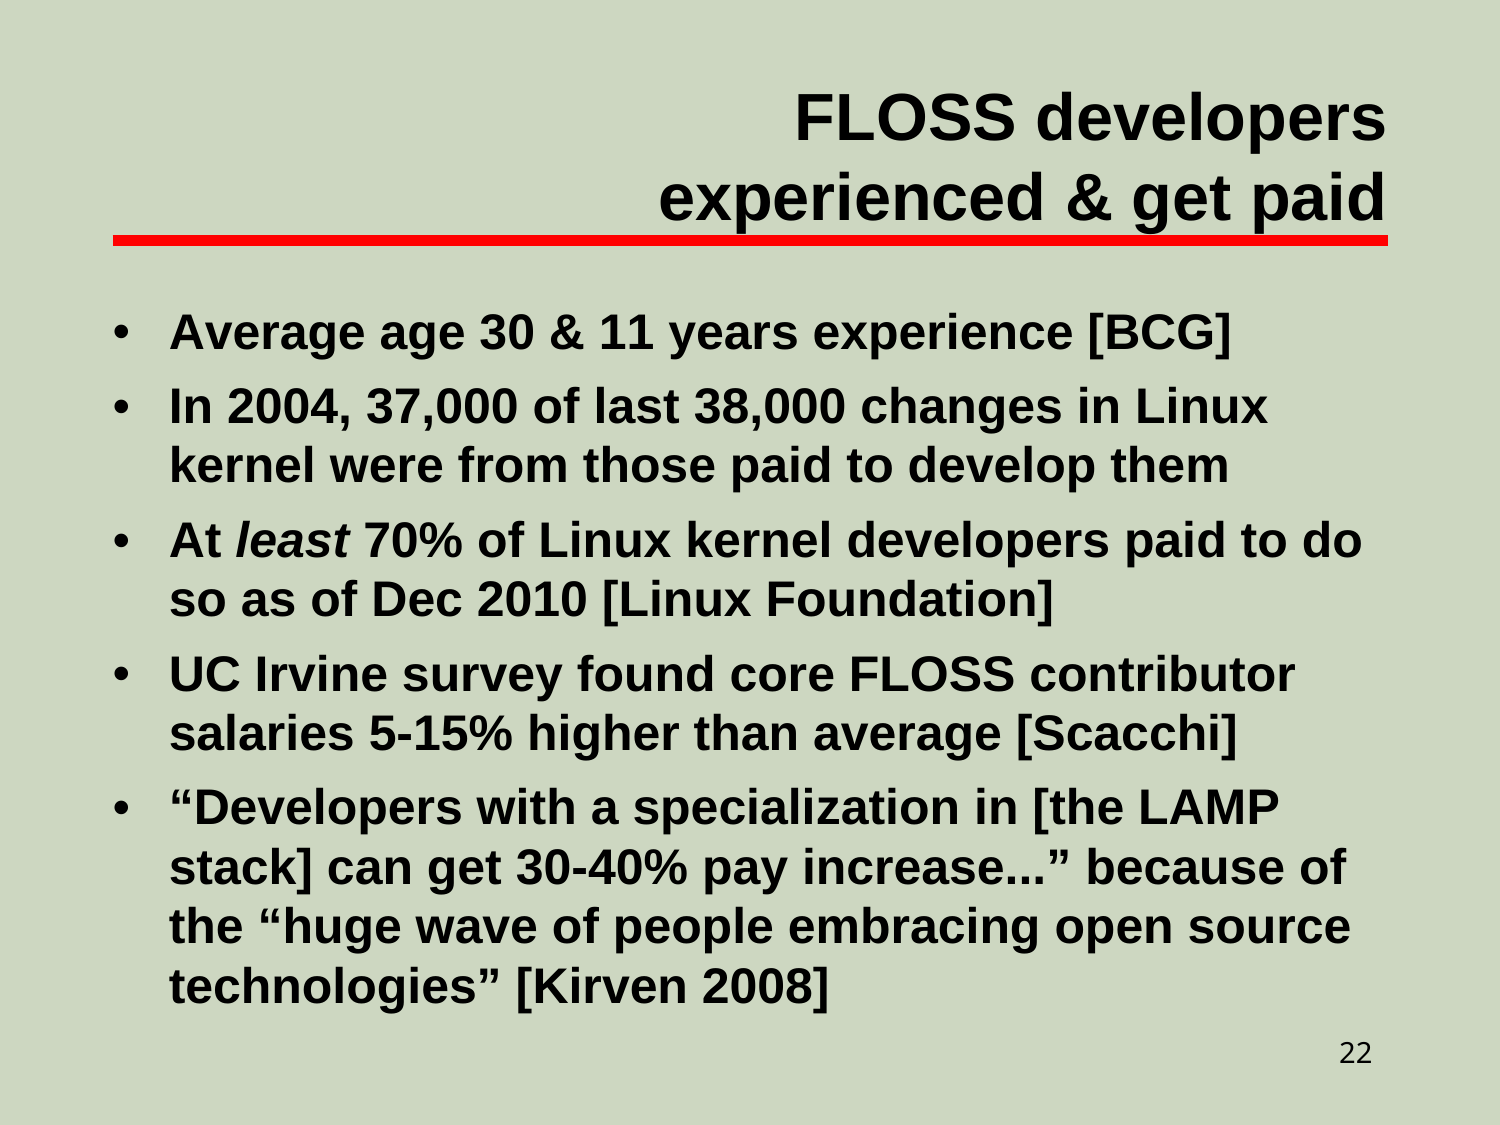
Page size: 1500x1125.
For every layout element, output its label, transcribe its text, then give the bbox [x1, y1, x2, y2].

list Average age 30 & 11 years experience [BCG] In 2004, 37,000 of last 38,000 changes in Linux kernel were from those paid to develop them At least 70% of Linux kernel developers paid to do so as of Dec 2010 [Linux Foundation] UC Irvine survey found core FLOSS contributor salaries 5-15% higher than average [Scacchi] “Developers with a specialization in [the LAMP stack] can get 30-40% pay increase...” because of the “huge wave of people embracing open source technologies” [Kirven 2008] [112, 299, 1388, 1080]
title FLOSS developers experienced & get paid [337, 77, 1388, 233]
